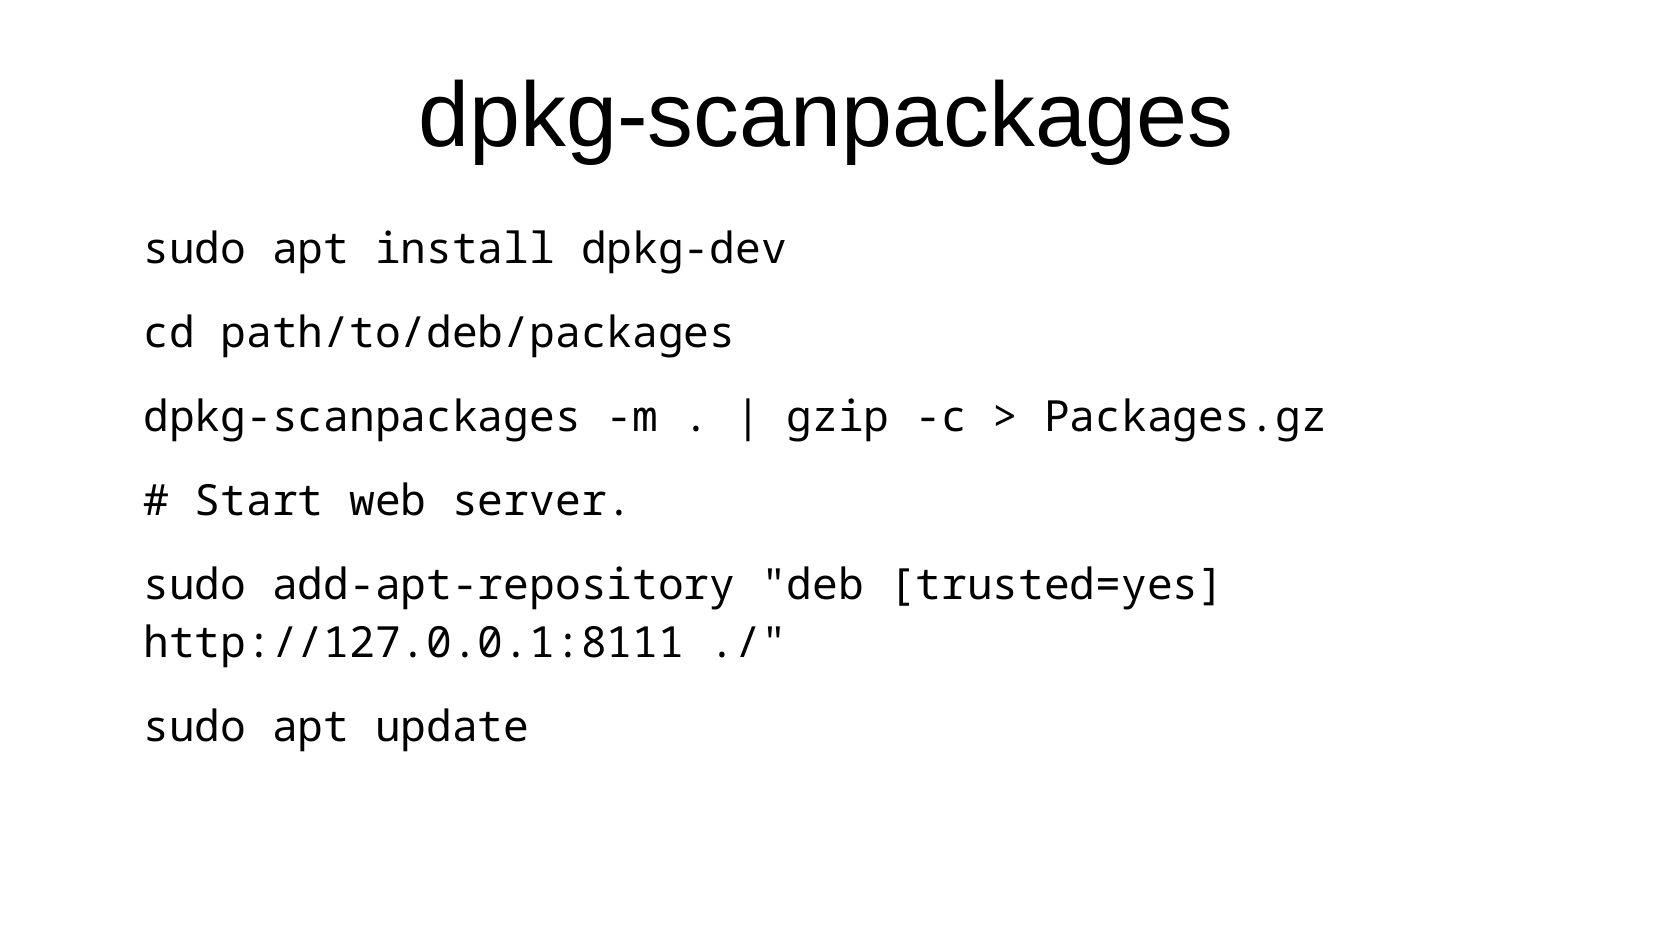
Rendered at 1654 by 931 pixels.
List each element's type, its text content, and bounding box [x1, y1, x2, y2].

title dpkg-scanpackages [82, 37, 1571, 193]
list sudo apt install dpkg-dev cd path/to/deb/packages dpkg-scanpackages -m . | gzip -c > Packages.gz # Start web server. sudo add-apt-repository "deb [trusted=yes] http://127.0.0.1:8111 ./" sudo apt update [82, 217, 1571, 758]
